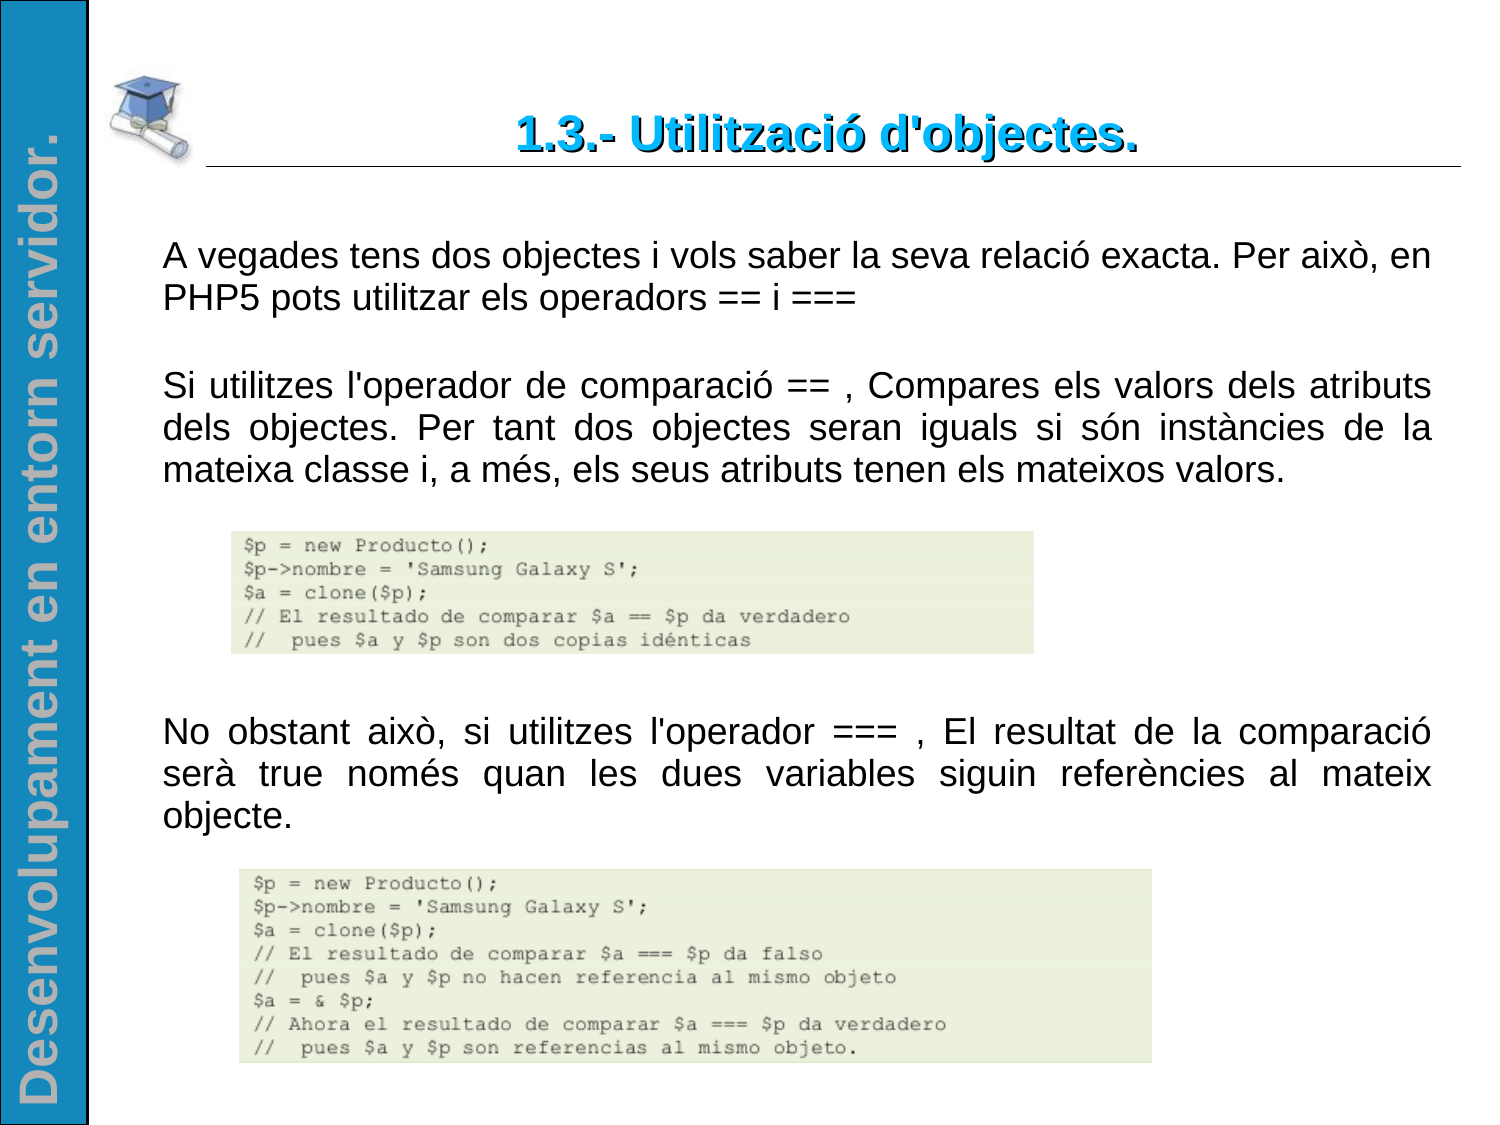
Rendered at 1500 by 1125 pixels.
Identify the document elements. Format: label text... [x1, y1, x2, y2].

picture [93, 61, 206, 174]
title 1.3.- Utilització d'objectes. [206, 88, 1447, 178]
text_box A vegades tens dos objectes i vols saber la seva relació exacta. Per això, en PHP5 pots utilitzar els operadors == i === Si utilitzes l'operador de comparació == , Compares els valors dels atributs dels objectes. Per tant dos objectes seran iguals si són instàncies de la mateixa classe i, a més, els seus atributs tenen els mateixos valors. No obstant això, si utilitzes l'operador === , El resultat de la comparació serà true només quan les dues variables siguin referències al mateix objecte. [147, 227, 1447, 932]
picture [231, 531, 1034, 654]
picture [239, 869, 1152, 1063]
